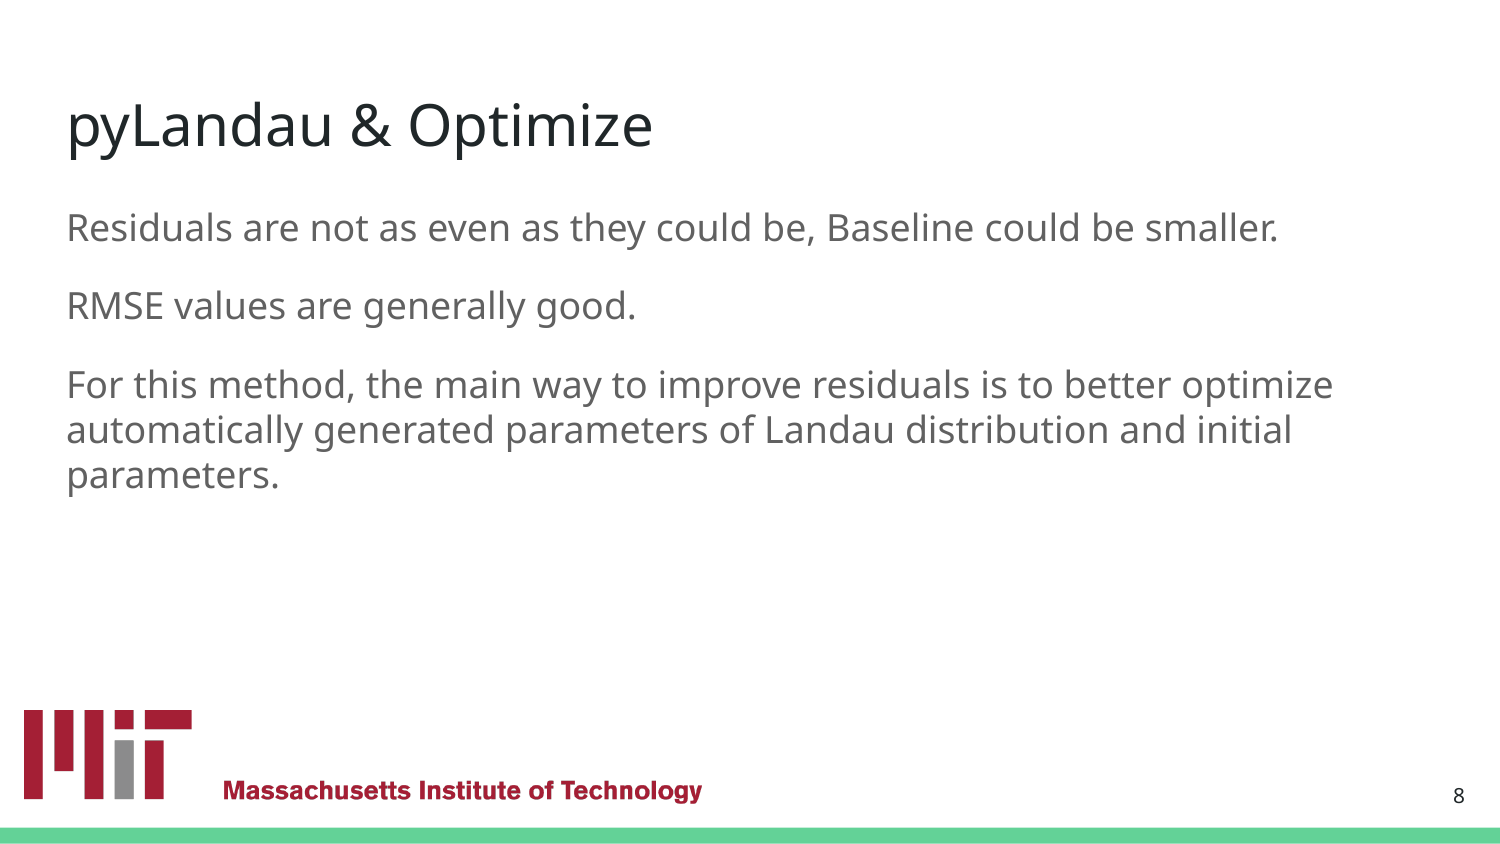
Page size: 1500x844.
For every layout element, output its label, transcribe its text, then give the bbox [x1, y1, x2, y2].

slide_number <number> [1389, 764, 1480, 830]
picture [24, 710, 702, 805]
list Residuals are not as even as they could be, Baseline could be smaller. RMSE values are generally good. For this method, the main way to improve residuals is to better optimize automatically generated parameters of Landau distribution and initial parameters. [51, 189, 1449, 750]
title pyLandau & Optimize [51, 72, 1449, 167]
